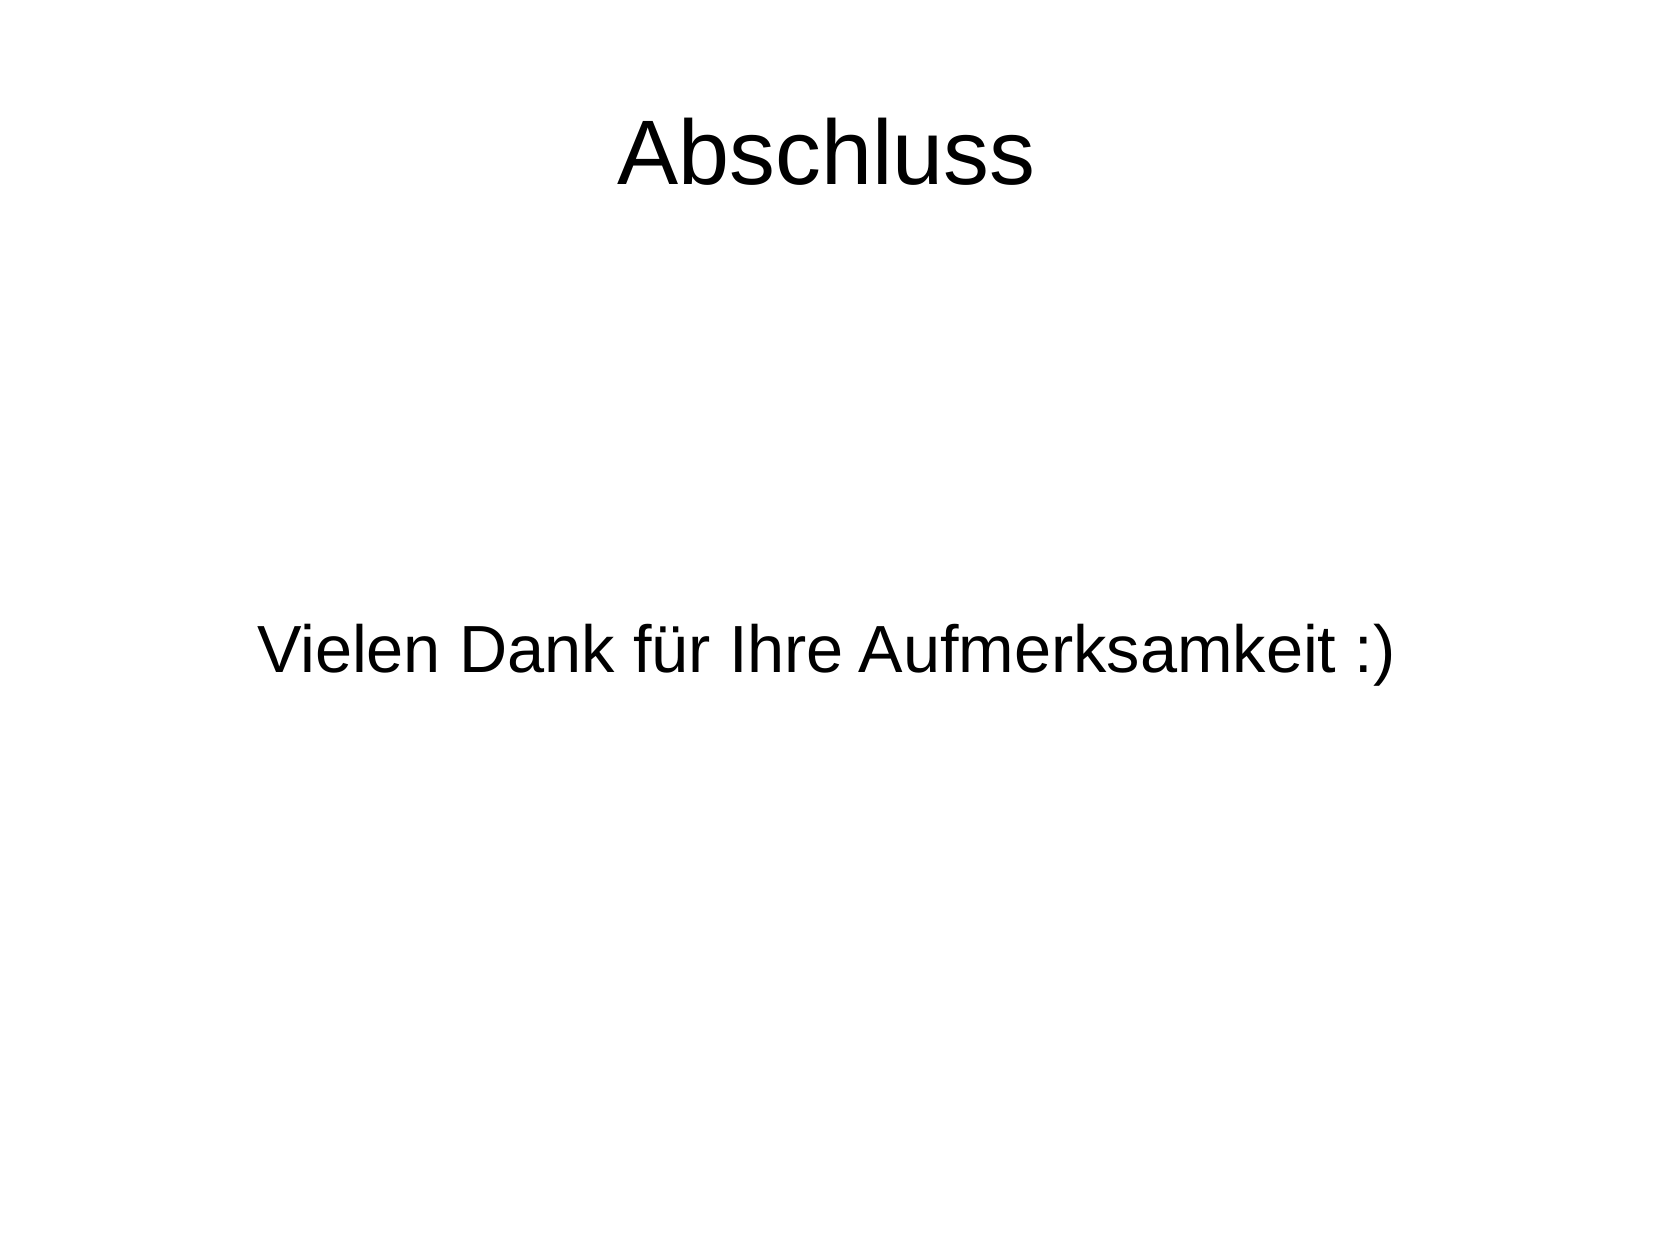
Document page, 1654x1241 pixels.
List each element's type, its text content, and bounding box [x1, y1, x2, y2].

title Abschluss [82, 49, 1571, 257]
subtitle Vielen Dank für Ihre Aufmerksamkeit :) [82, 290, 1571, 1010]
